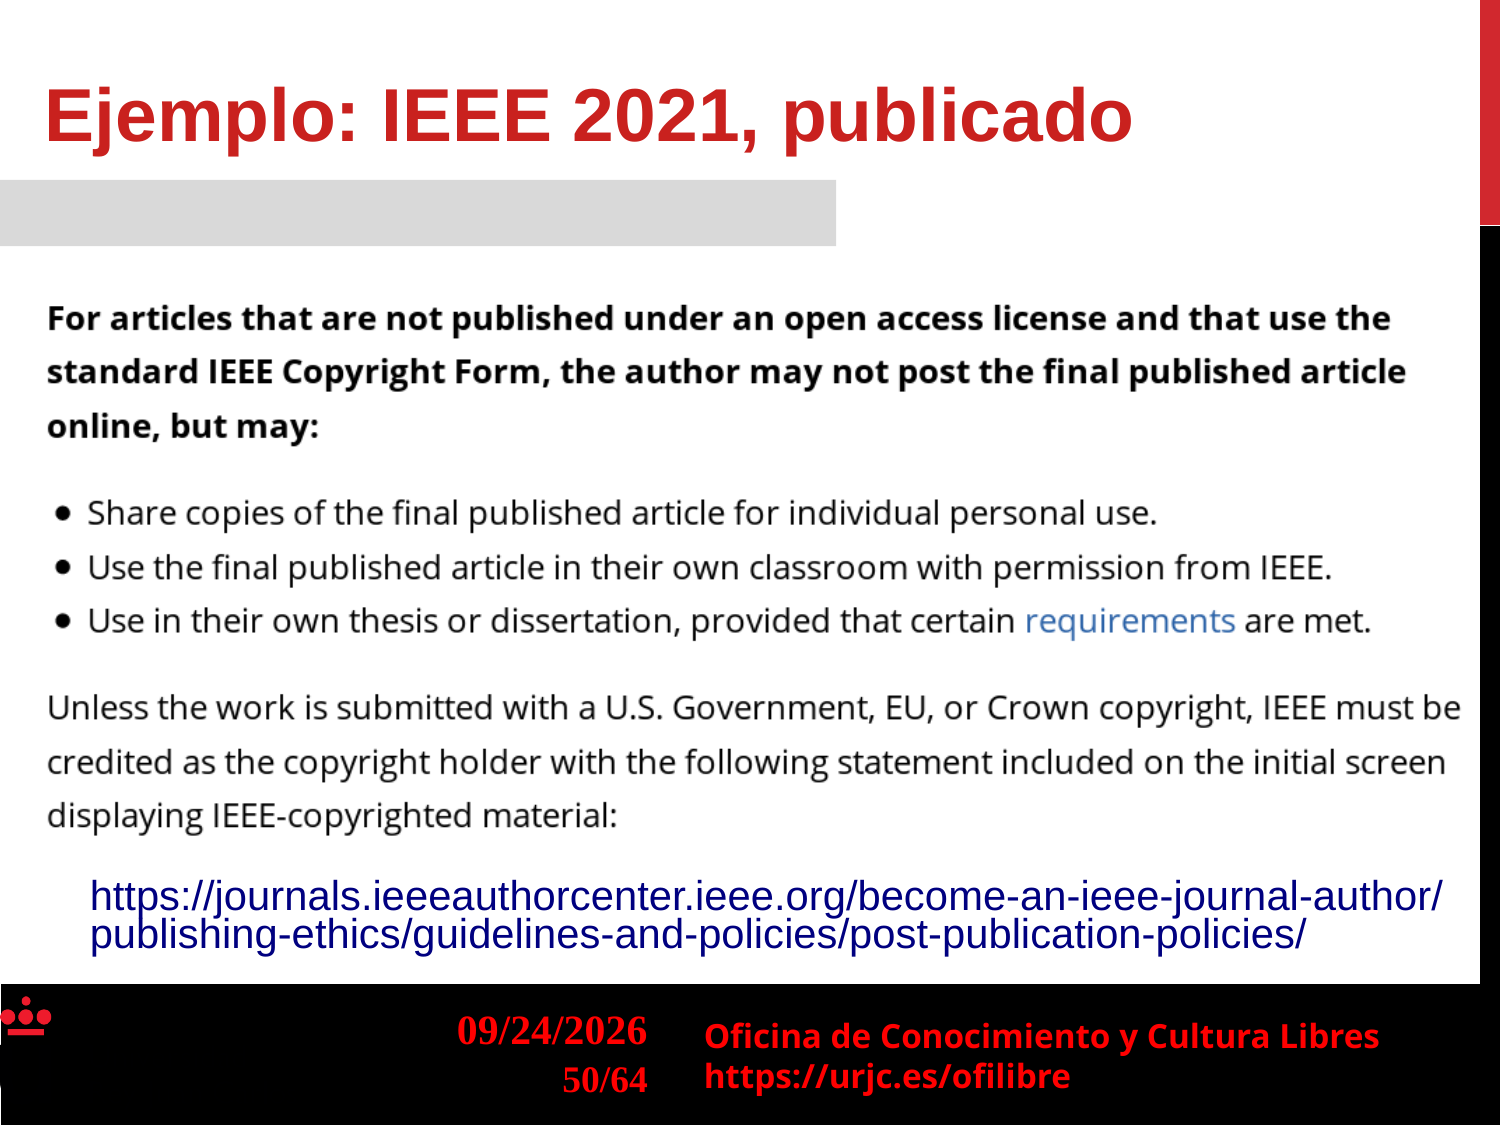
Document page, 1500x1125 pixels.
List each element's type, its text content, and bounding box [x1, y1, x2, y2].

text_box https://journals.ieeeauthorcenter.ieee.org/become-an-ieee-journal-author/publishing-ethics/guidelines-and-policies/post-publication-policies/ [75, 865, 1479, 965]
title [75, 15, 1425, 172]
picture [30, 284, 1471, 841]
text_box Ejemplo: IEEE 2021, publicado [30, 66, 1351, 249]
